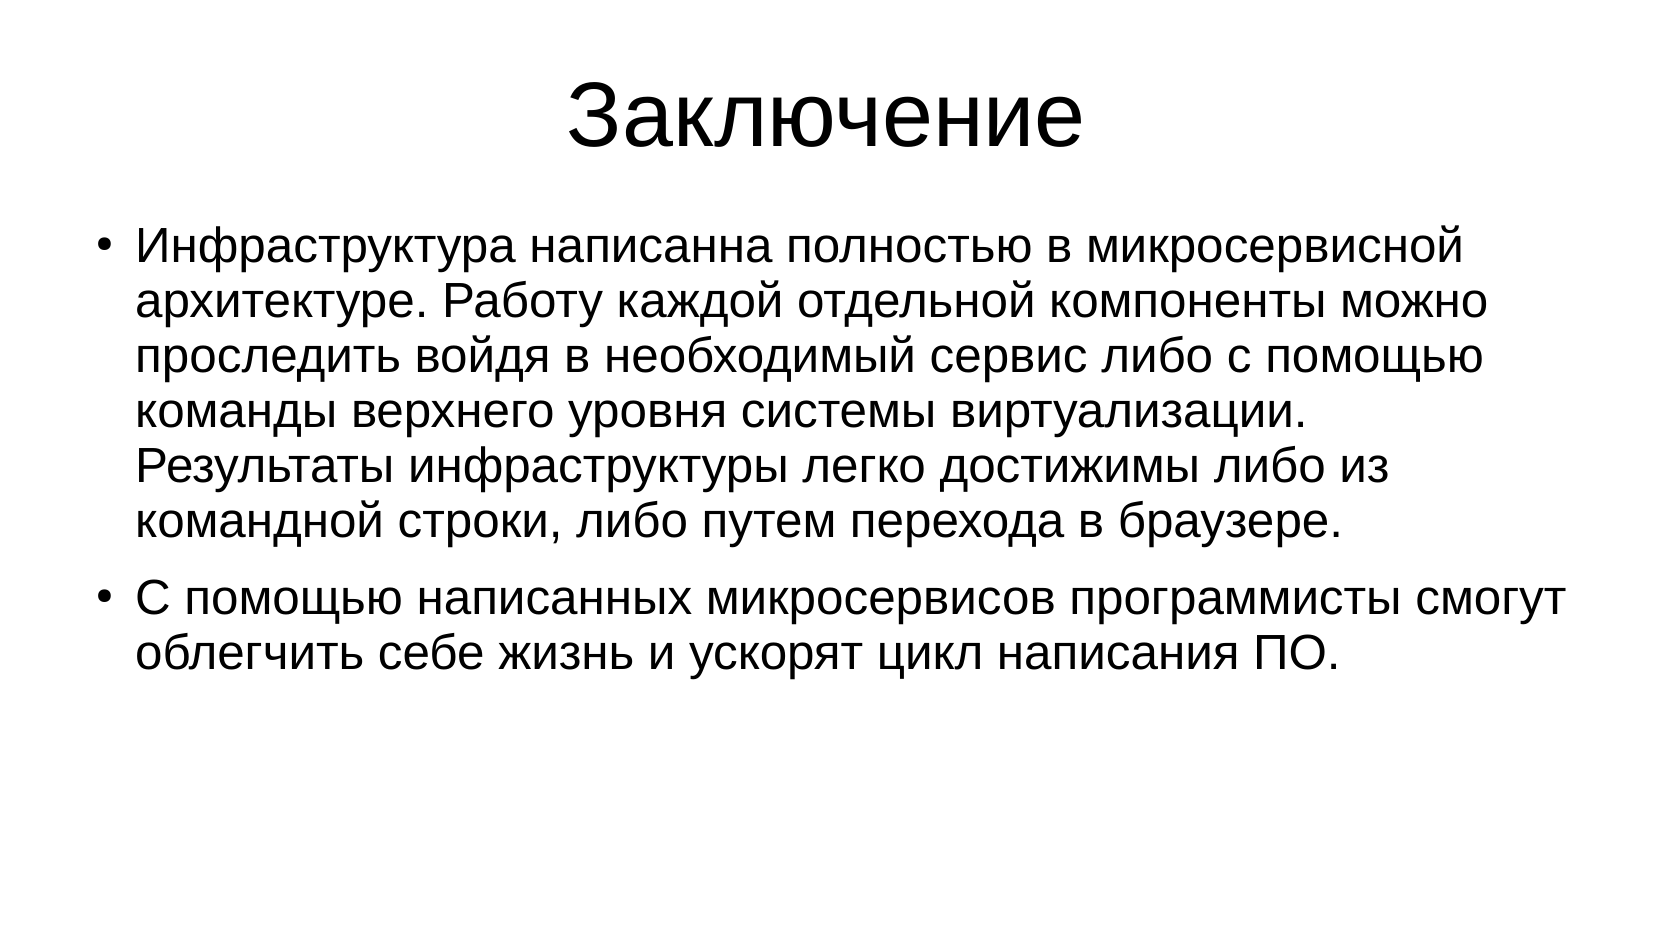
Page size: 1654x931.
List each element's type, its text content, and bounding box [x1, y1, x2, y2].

list Инфраструктура написанна полностью в микросервисной архитектуре. Работу каждой отдельной компоненты можно проследить войдя в необходимый сервис либо с помощью команды верхнего уровня системы виртуализации. Результаты инфраструктуры легко достижимы либо из командной строки, либо путем перехода в браузере. С помощью написанных микросервисов программисты смогут облегчить себе жизнь и ускорят цикл написания ПО. [82, 217, 1571, 758]
title Заключение [82, 37, 1571, 193]
